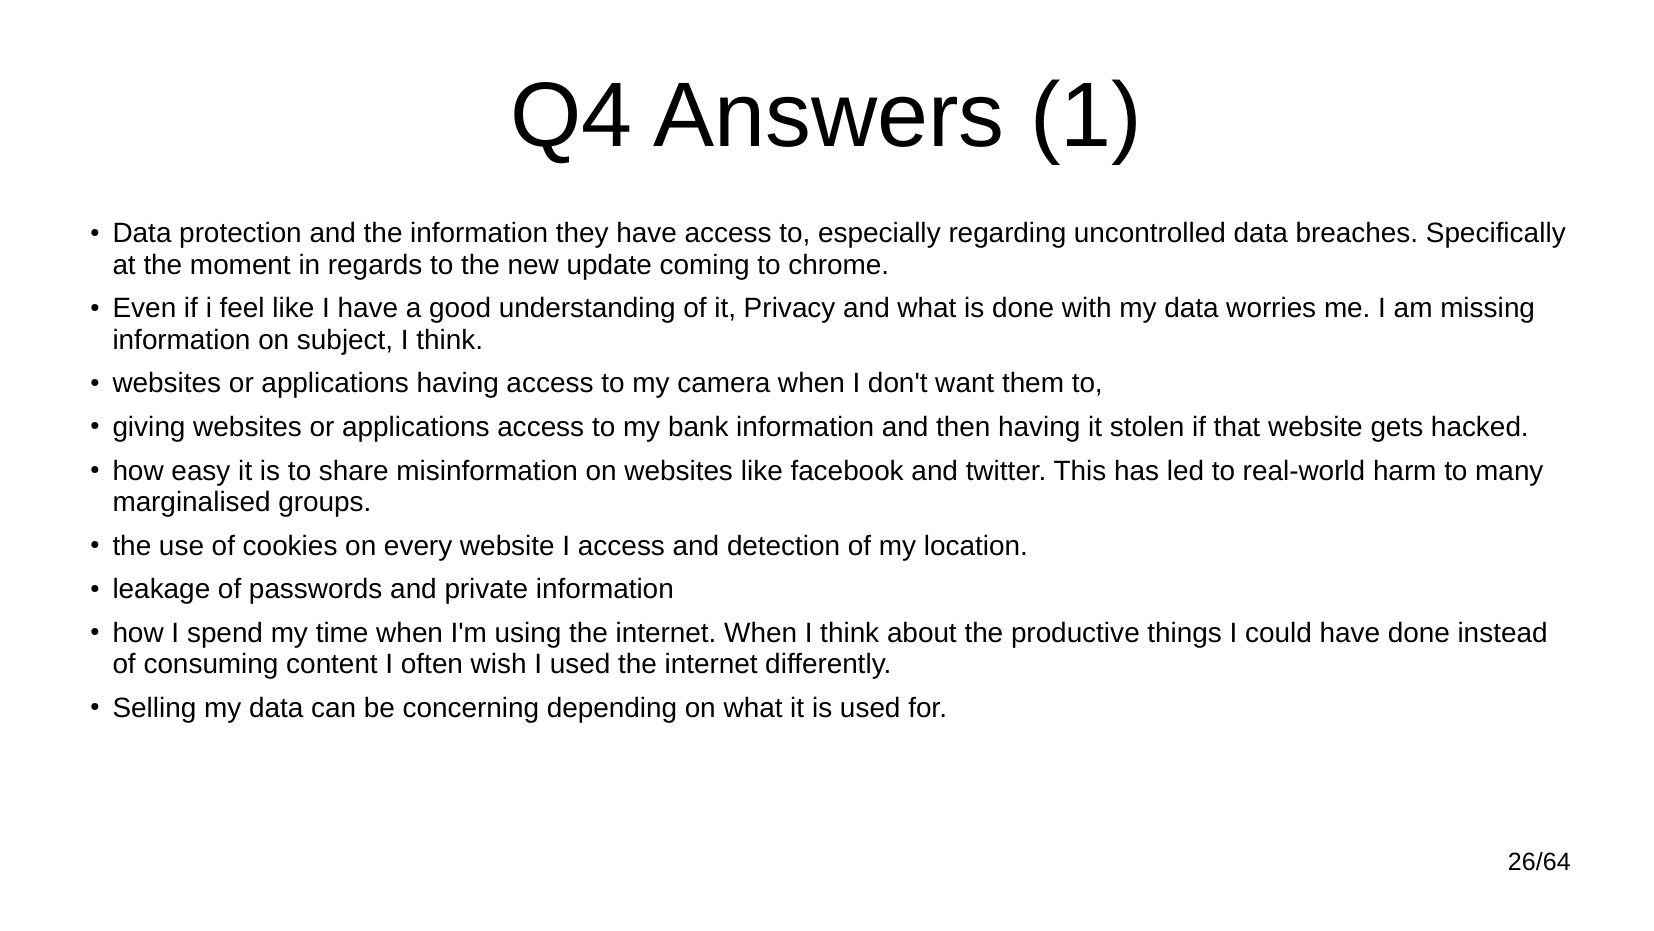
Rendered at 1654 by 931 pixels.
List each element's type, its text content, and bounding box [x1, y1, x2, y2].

title Q4 Answers (1) [82, 37, 1571, 193]
list Data protection and the information they have access to, especially regarding uncontrolled data breaches. Specifically at the moment in regards to the new update coming to chrome. Even if i feel like I have a good understanding of it, Privacy and what is done with my data worries me. I am missing information on subject, I think. websites or applications having access to my camera when I don't want them to, giving websites or applications access to my bank information and then having it stolen if that website gets hacked. how easy it is to share misinformation on websites like facebook and twitter. This has led to real-world harm to many marginalised groups. the use of cookies on every website I access and detection of my location. leakage of passwords and private information how I spend my time when I'm using the internet. When I think about the productive things I could have done instead of consuming content I often wish I used the internet differently. Selling my data can be concerning depending on what it is used for. [82, 217, 1571, 758]
